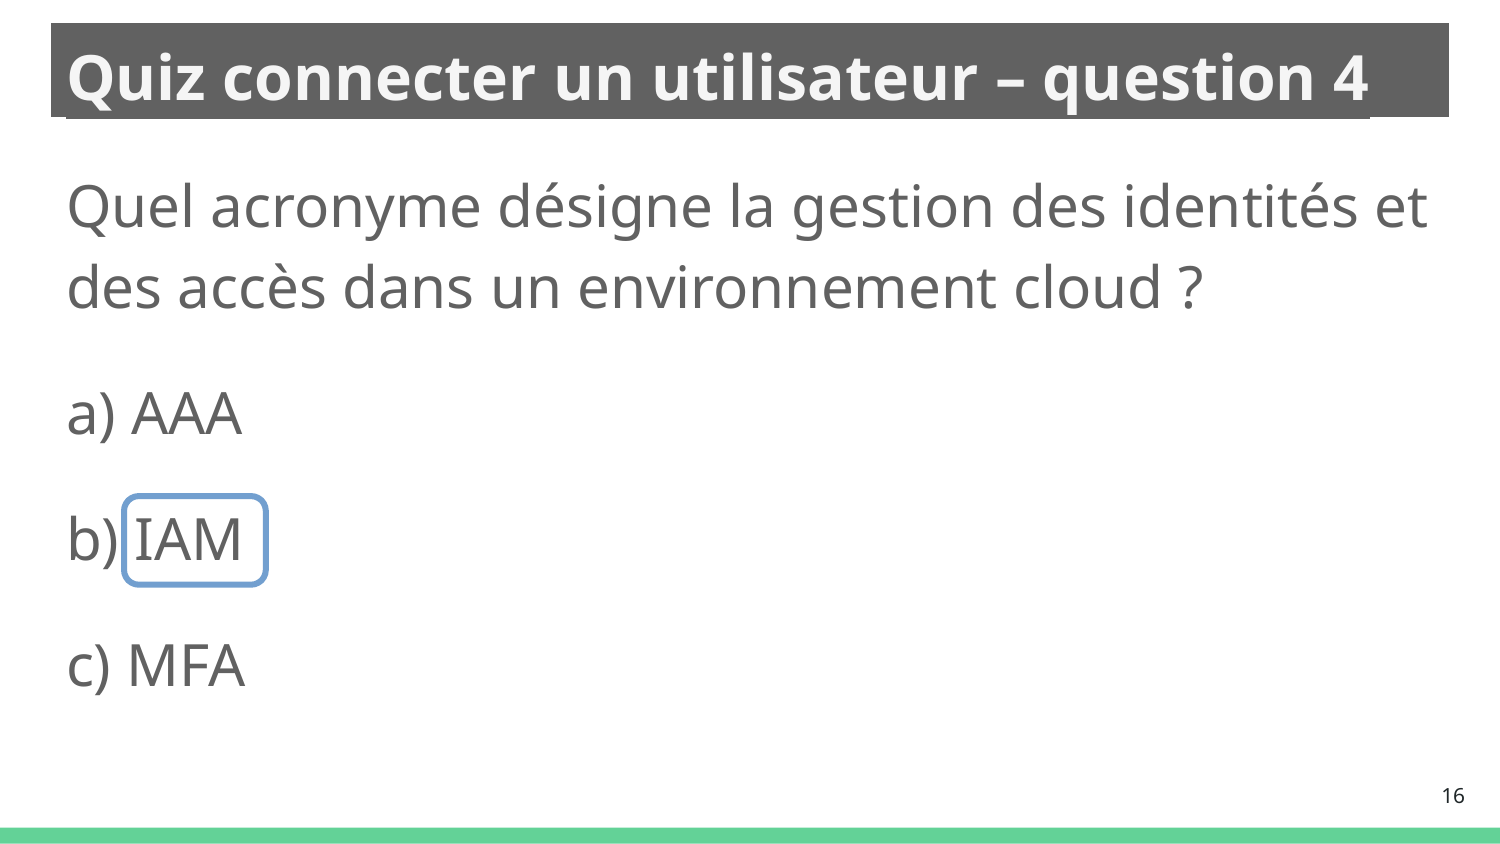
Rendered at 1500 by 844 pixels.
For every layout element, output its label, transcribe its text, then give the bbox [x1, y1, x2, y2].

slide_number <numéro> [1389, 764, 1480, 830]
title Quiz connecter un utilisateur – question 4 [51, 23, 1449, 117]
list Quel acronyme désigne la gestion des identités et des accès dans un environnement cloud ? a) AAA b) IAM c) MFA [51, 144, 1477, 714]
